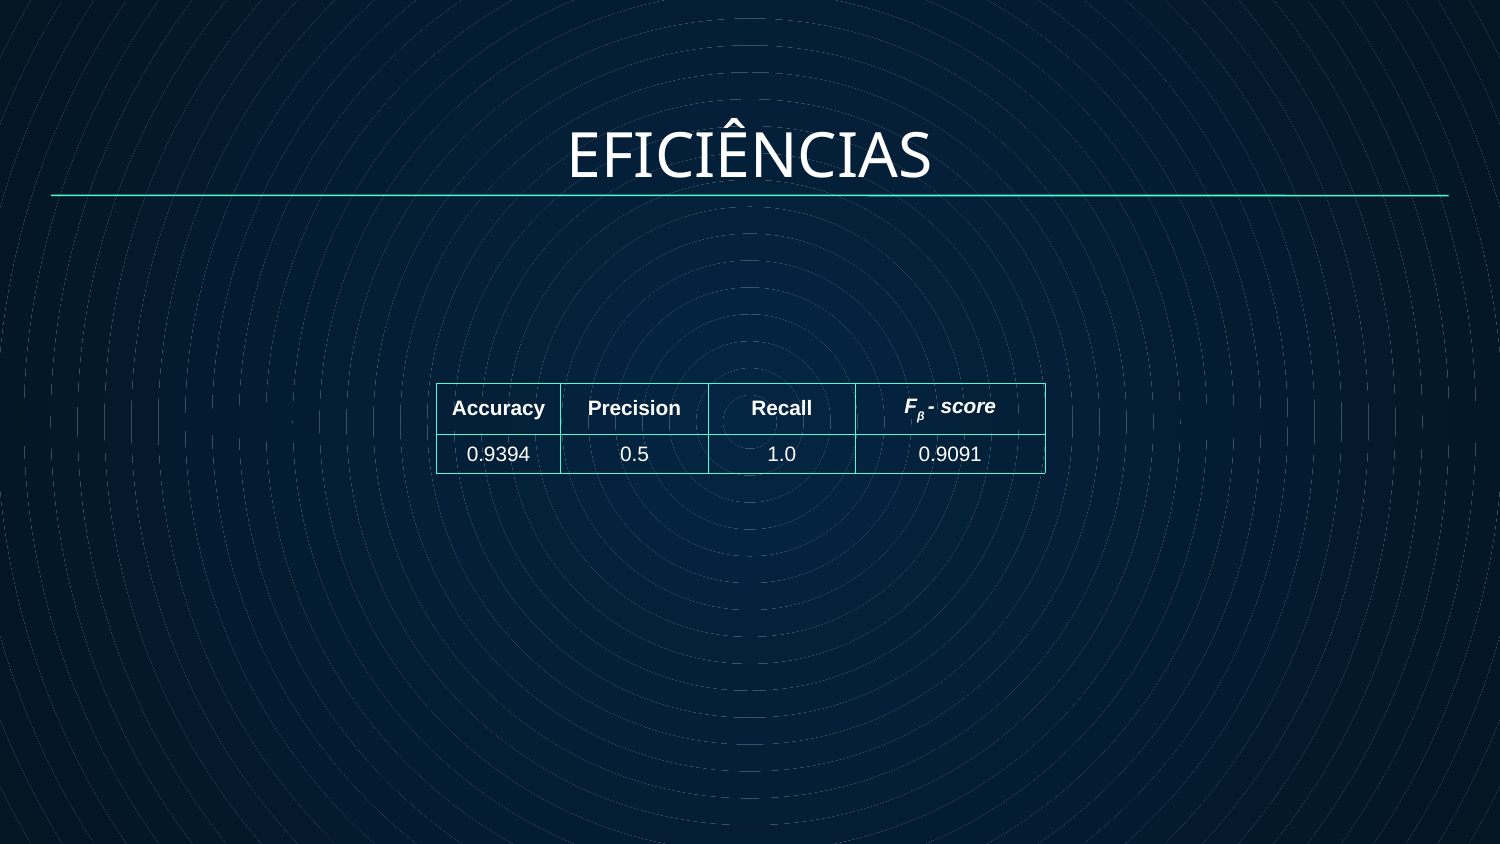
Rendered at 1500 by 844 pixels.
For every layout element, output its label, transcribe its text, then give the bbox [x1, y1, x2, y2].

table_header Recall [709, 384, 855, 434]
table_header Accuracy [437, 384, 560, 434]
text_box EFICIÊNCIAS [51, 105, 1449, 194]
table_cell 0.9394 [437, 435, 560, 473]
table_cell 1.0 [709, 435, 855, 473]
text_box EFICIÊNCIAS [51, 197, 1449, 205]
table_cell 0.9091 [856, 435, 1045, 473]
table_cell 0.5 [561, 435, 708, 473]
table_header Precision [561, 384, 708, 434]
table_header Fβ - score [856, 384, 1045, 434]
